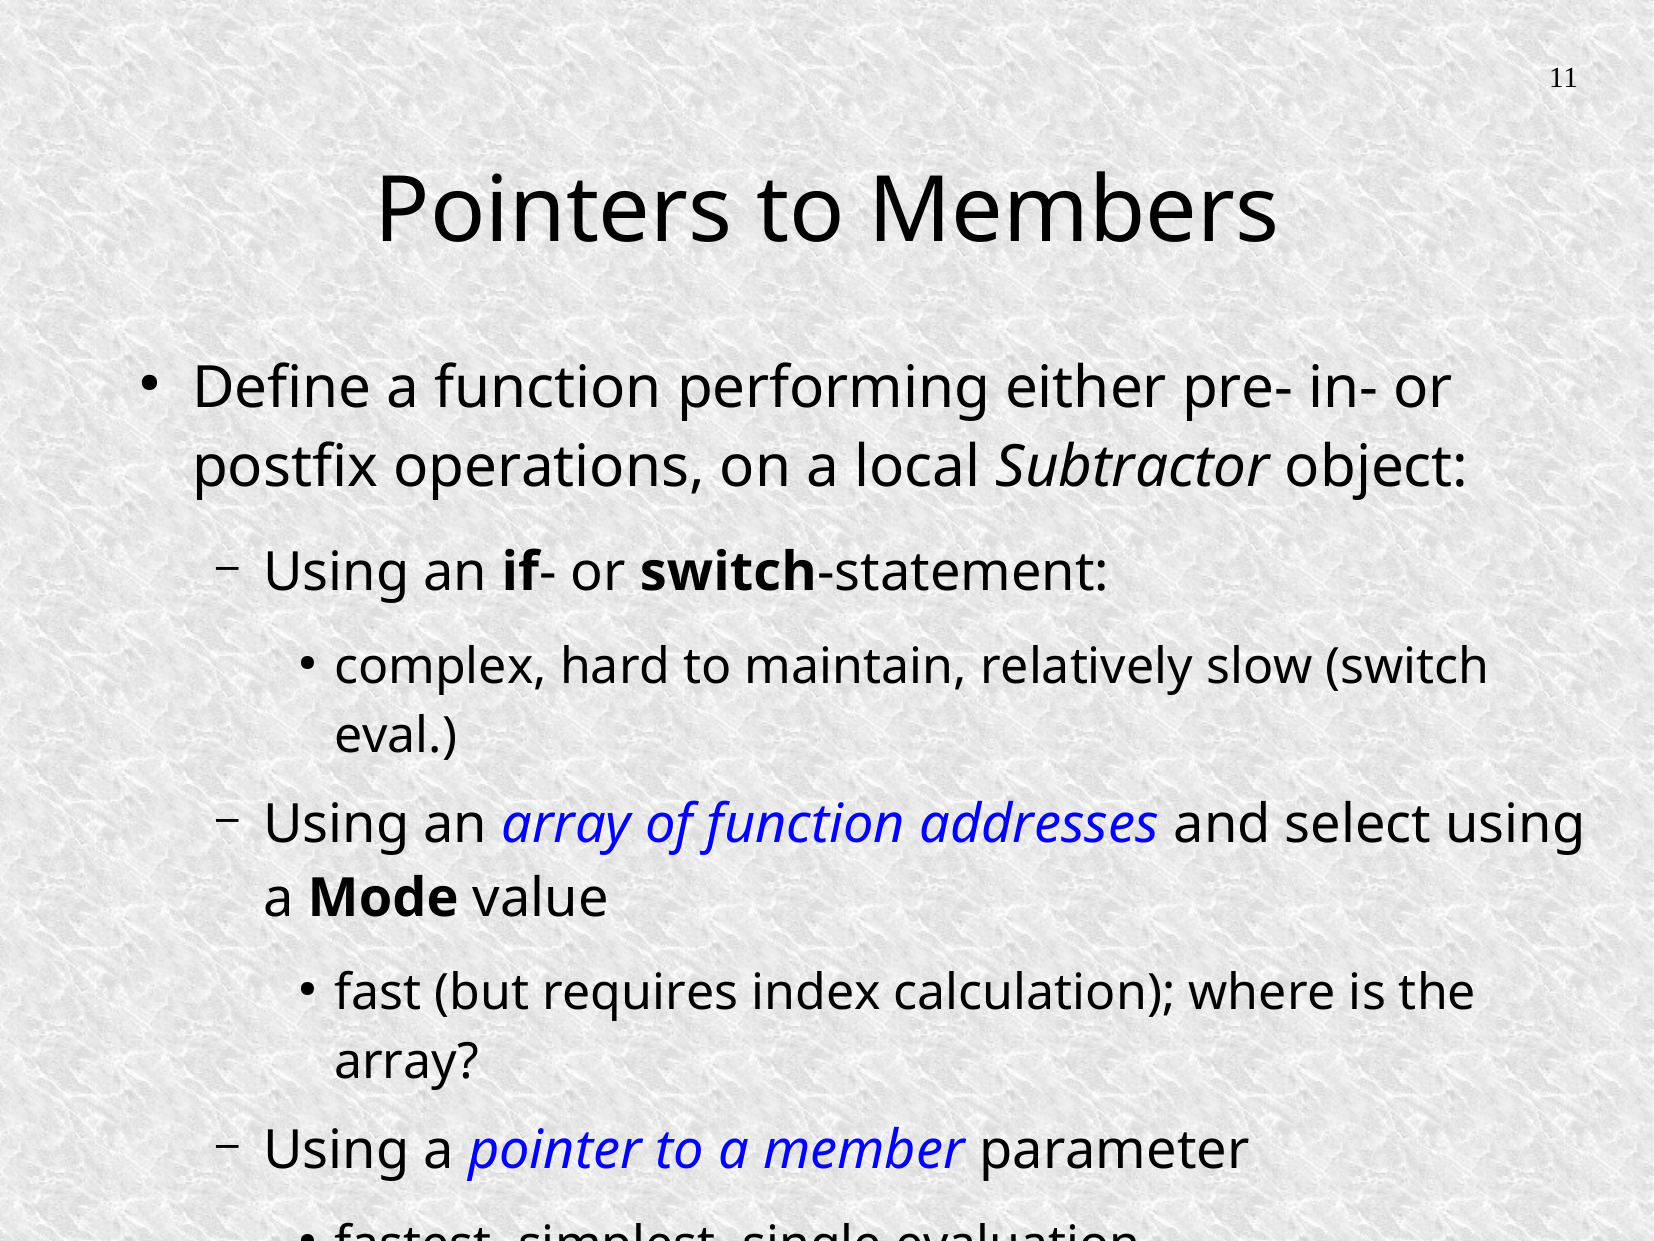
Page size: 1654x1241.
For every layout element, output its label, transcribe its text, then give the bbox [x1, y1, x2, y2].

picture [0, 0, 1654, 1241]
title Pointers to Members [121, 102, 1534, 311]
picture [904, 1237, 915, 1241]
picture [1088, 1237, 1100, 1241]
picture [611, 1237, 623, 1241]
picture [819, 1237, 831, 1241]
list Define a function performing either pre- in- or postfix operations, on a local Subtractor object: Using an if- or switch-statement: complex, hard to maintain, relatively slow (switch eval.) Using an array of function addresses and select using a Mode value fast (but requires index calculation); where is the array? Using a pointer to a member parameter fastest, simplest, single evaluation. [121, 344, 1611, 1158]
picture [582, 1237, 593, 1241]
picture [654, 1237, 665, 1241]
picture [1119, 1237, 1131, 1241]
picture [789, 1237, 801, 1241]
picture [565, 1237, 576, 1241]
picture [430, 1237, 441, 1241]
picture [862, 1237, 873, 1241]
